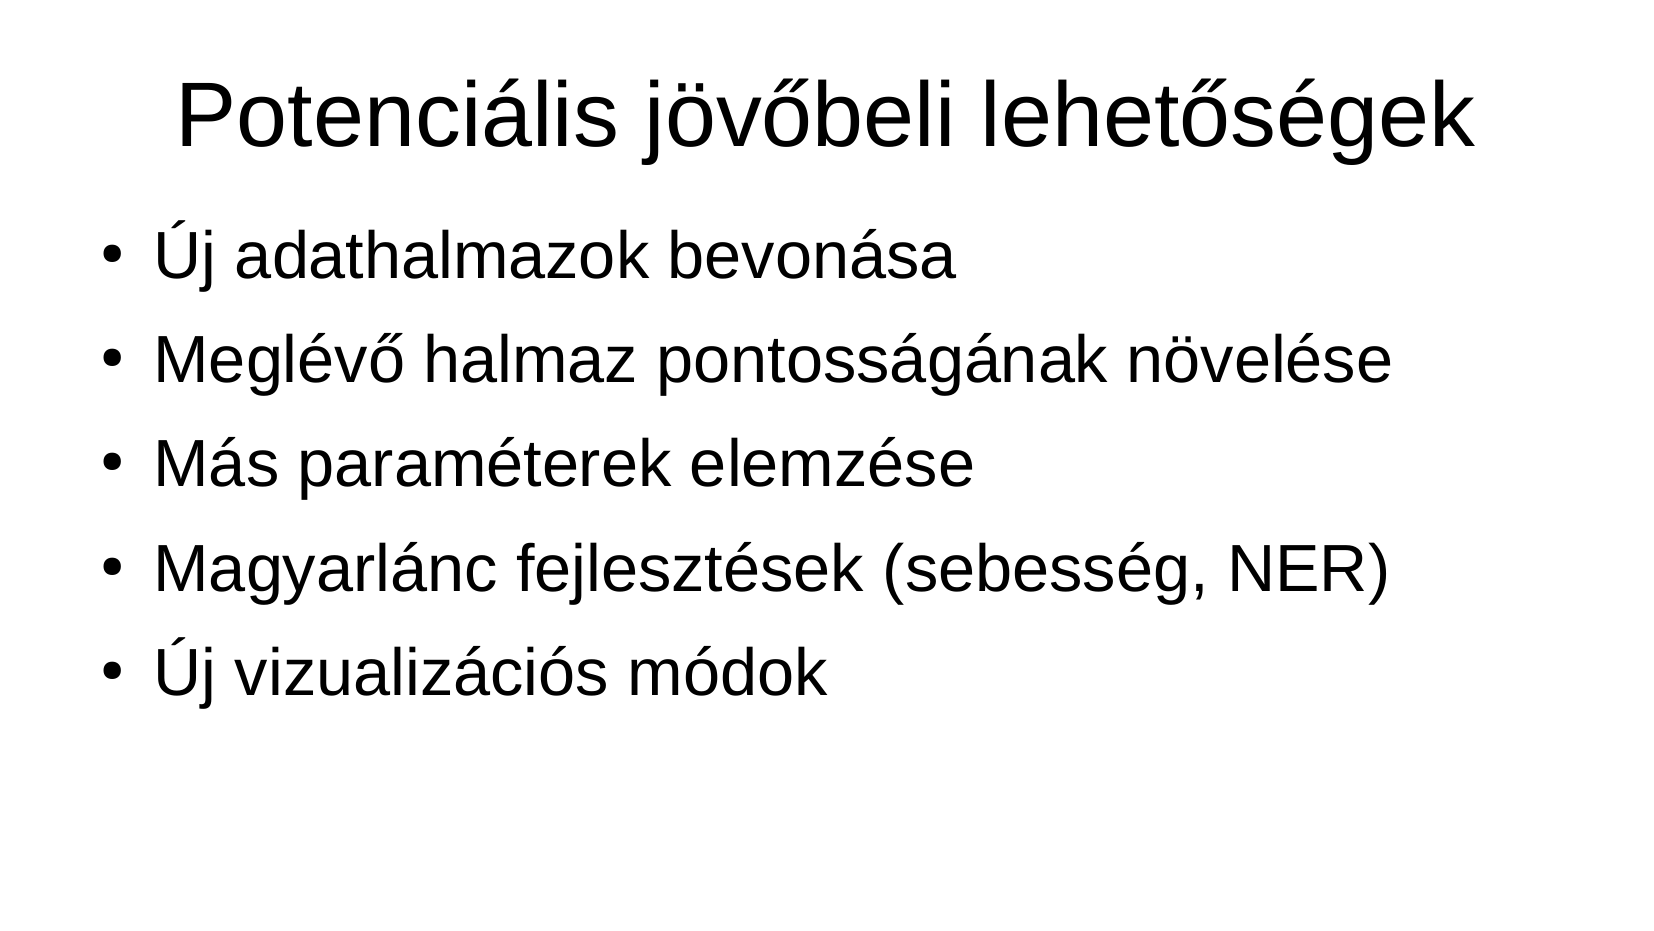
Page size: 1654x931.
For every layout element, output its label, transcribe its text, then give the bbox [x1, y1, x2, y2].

list Új adathalmazok bevonása Meglévő halmaz pontosságának növelése Más paraméterek elemzése Magyarlánc fejlesztések (sebesség, NER) Új vizualizációs módok [82, 217, 1571, 758]
title Potenciális jövőbeli lehetőségek [82, 37, 1571, 193]
